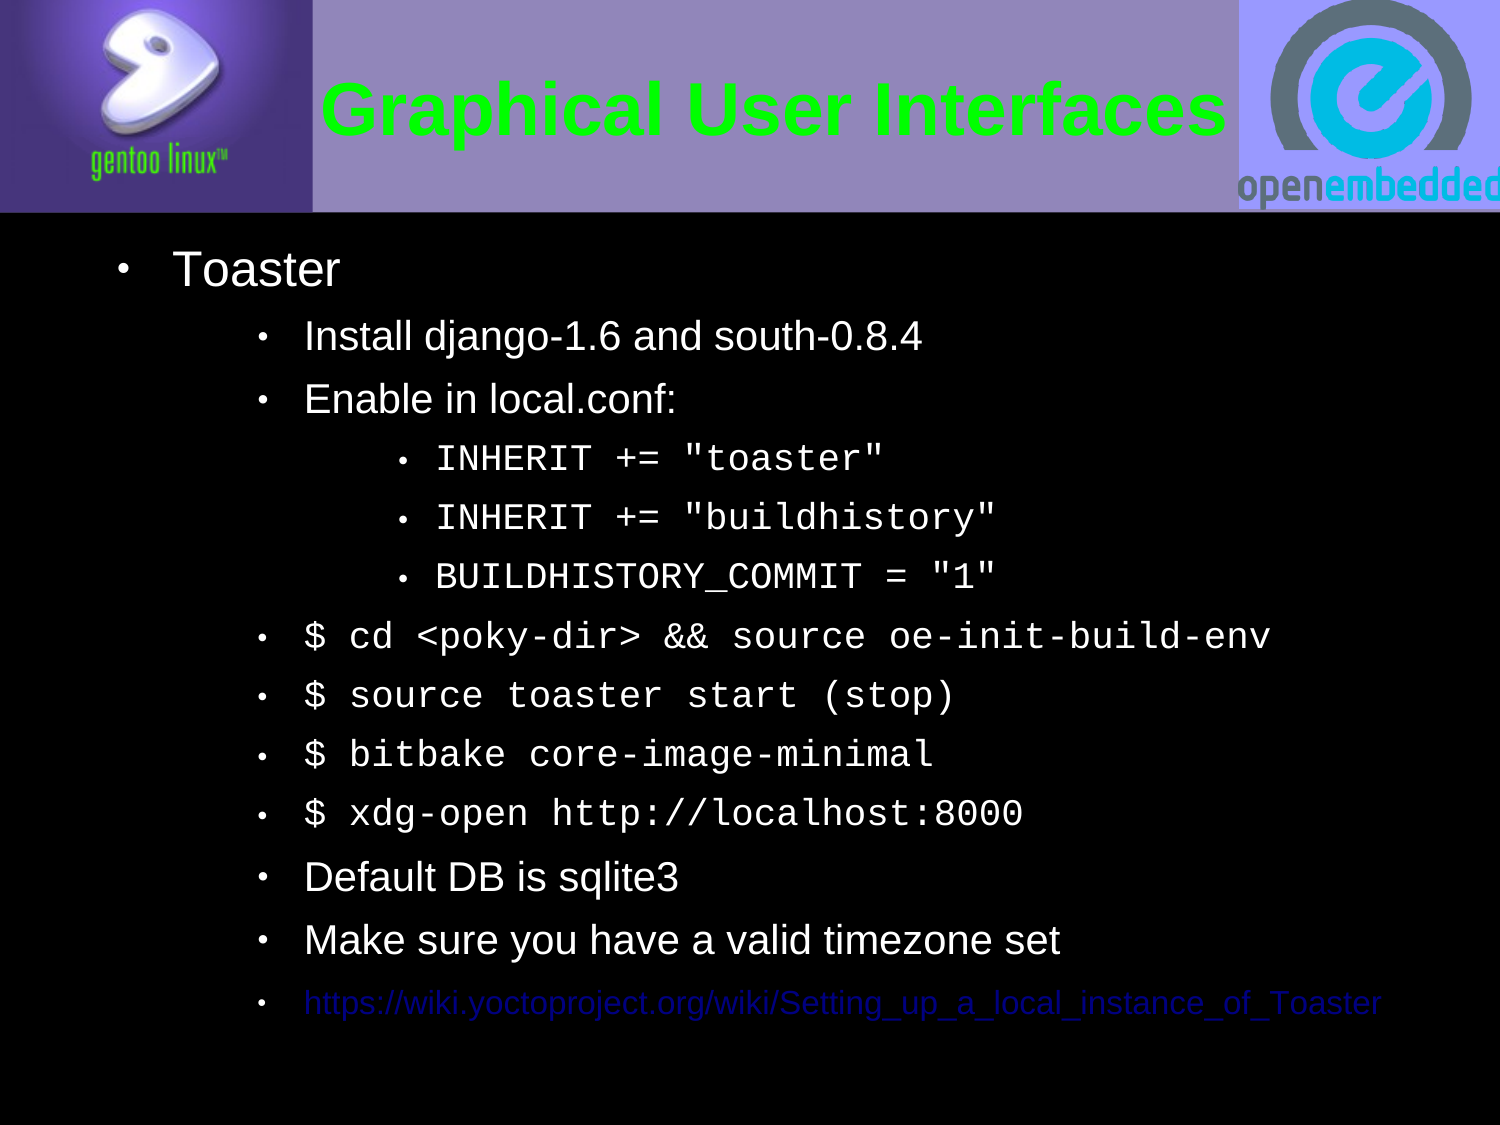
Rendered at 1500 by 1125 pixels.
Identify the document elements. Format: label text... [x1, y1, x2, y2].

title Graphical User Interfaces [319, 12, 1230, 201]
list Toaster Install django-1.6 and south-0.8.4 Enable in local.conf: INHERIT += "toaster" INHERIT += "buildhistory" BUILDHISTORY_COMMIT = "1" $ cd <poky-dir> && source oe-init-build-env $ source toaster start (stop) $ bitbake core-image-minimal $ xdg-open http://localhost:8000 Default DB is sqlite3 Make sure you have a valid timezone set https://wiki.yoctoproject.org/wiki/Setting_up_a_local_instance_of_Toaster [60, 238, 1441, 1022]
picture [1238, 0, 1500, 210]
picture [0, 0, 302, 184]
